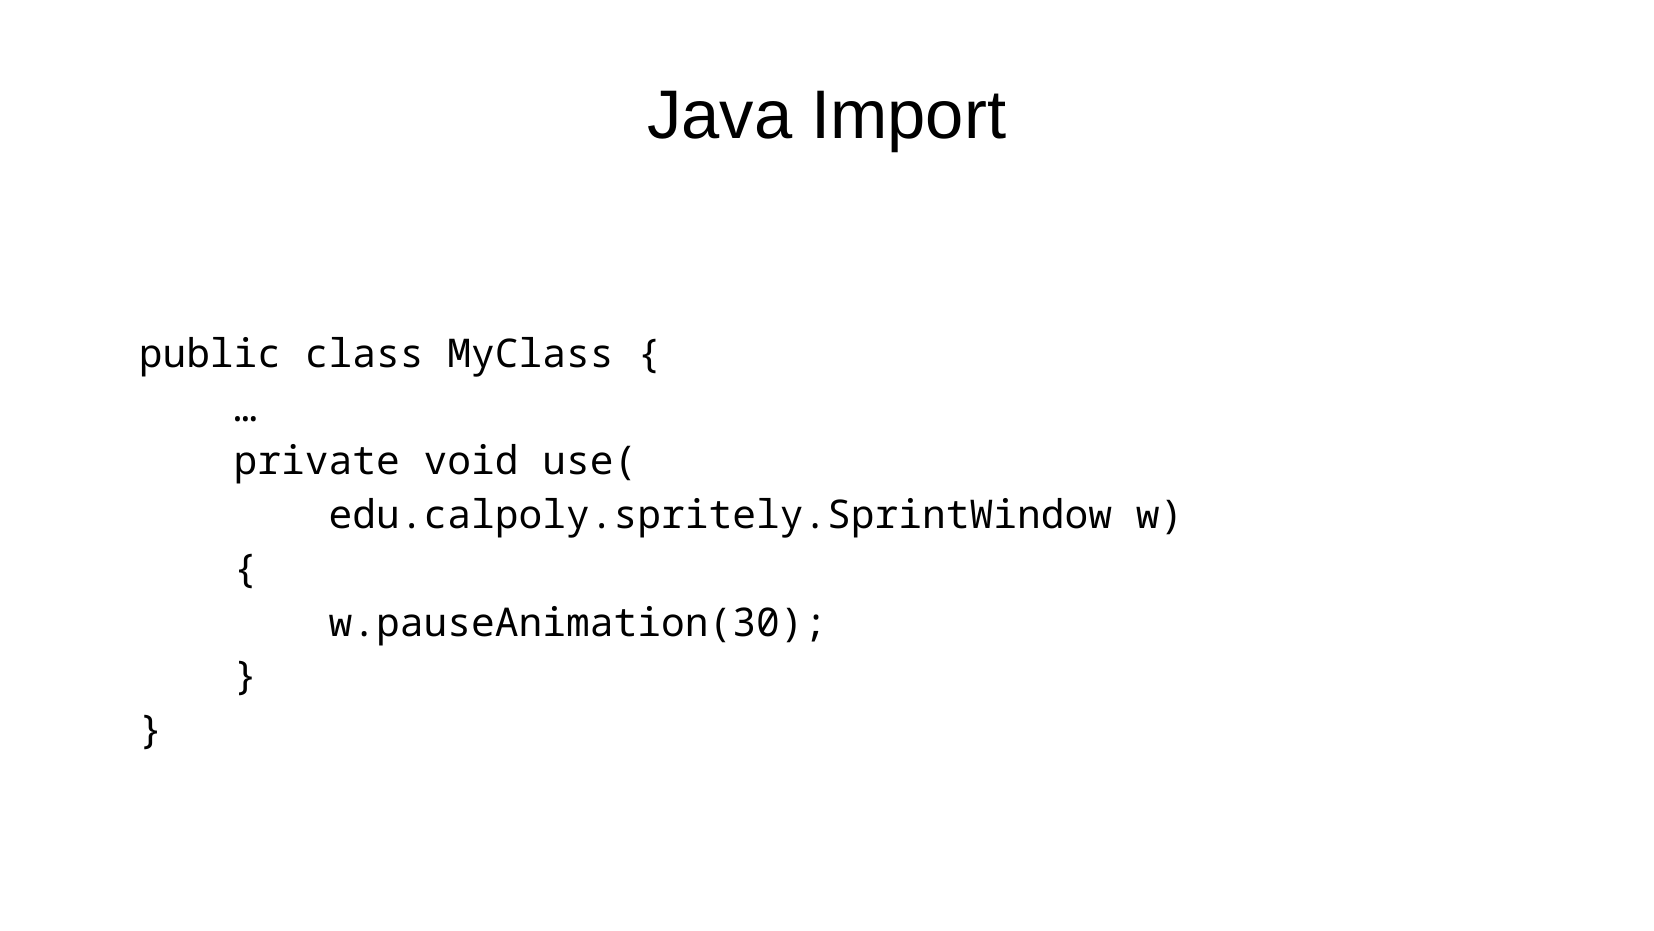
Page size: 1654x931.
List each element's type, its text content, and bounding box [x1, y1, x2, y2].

list public class MyClass { … private void use( edu.calpoly.spritely.SprintWindow w) { w.pauseAnimation(30); } } [82, 217, 1571, 758]
title Java Import [82, 37, 1571, 193]
